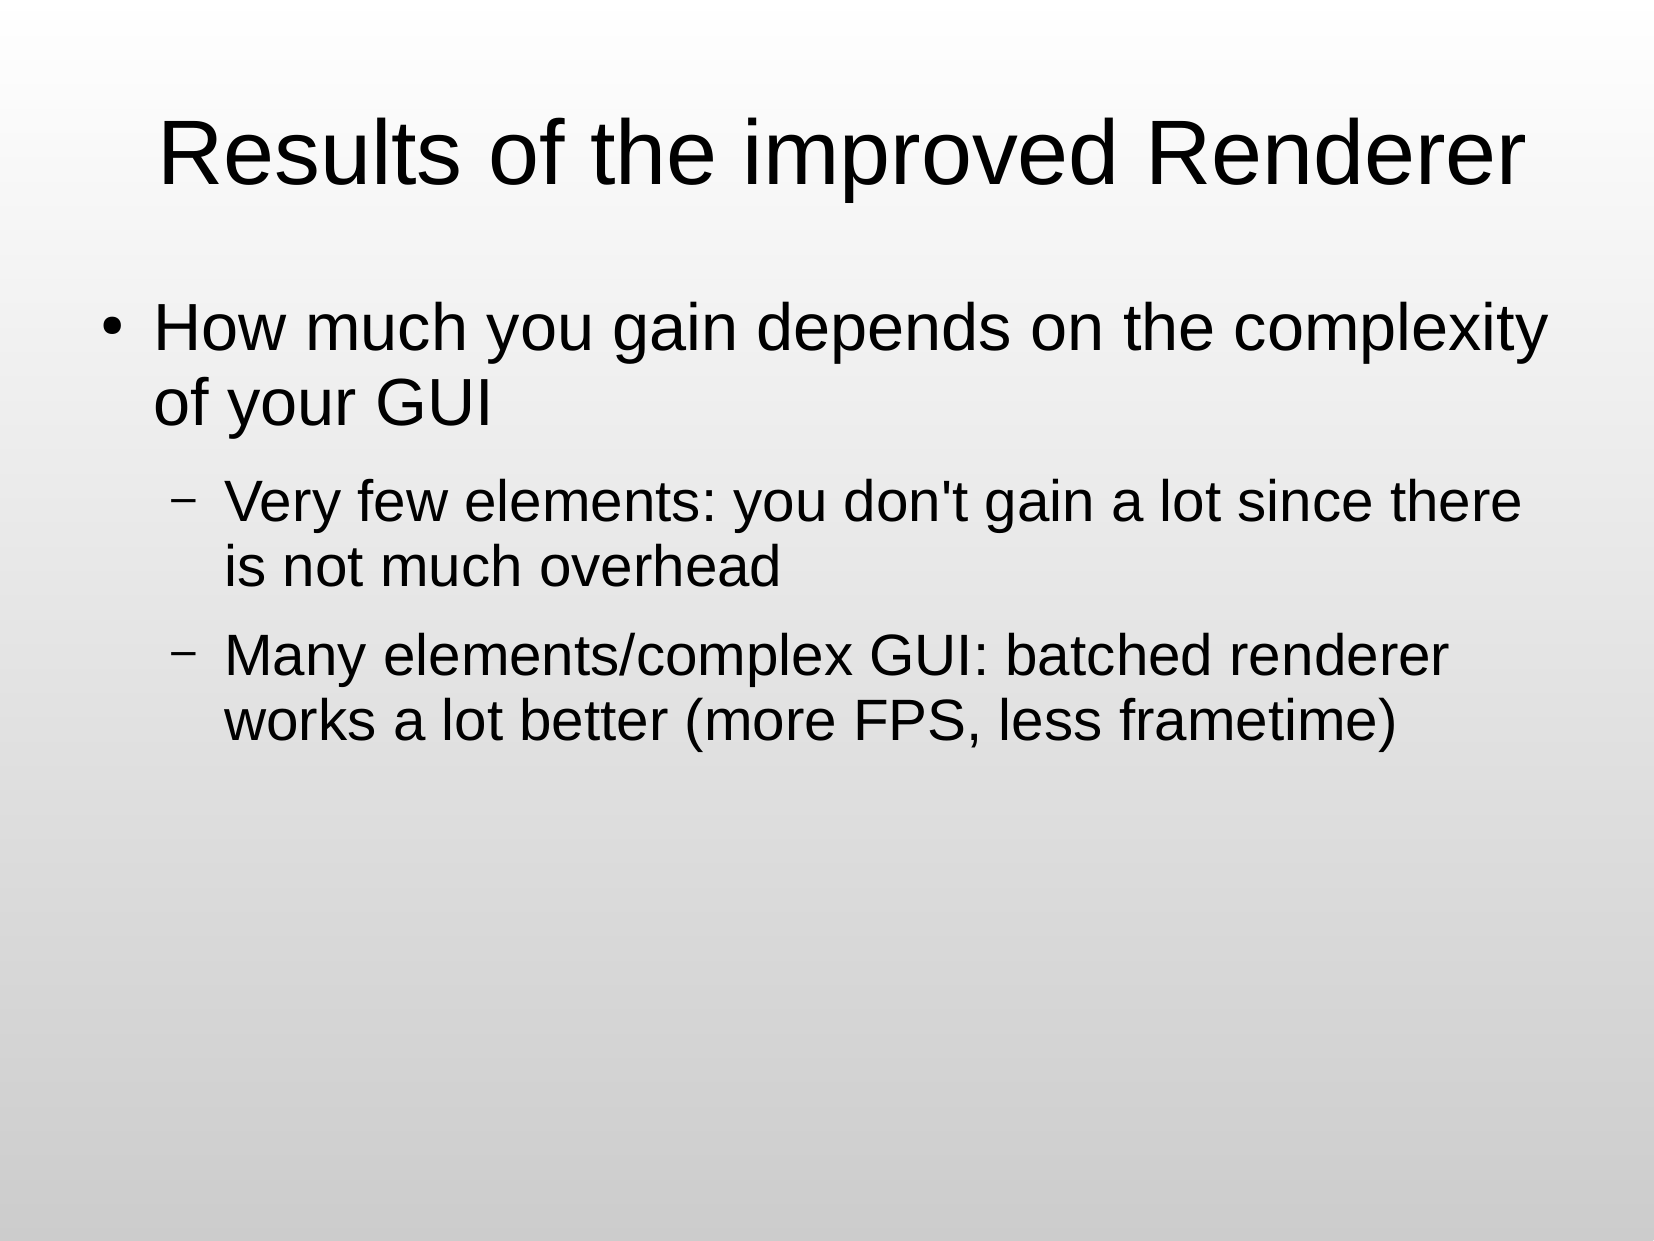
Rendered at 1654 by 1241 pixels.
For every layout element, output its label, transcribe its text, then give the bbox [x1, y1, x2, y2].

list How much you gain depends on the complexity of your GUI Very few elements: you don't gain a lot since there is not much overhead Many elements/complex GUI: batched renderer works a lot better (more FPS, less frametime) [82, 290, 1571, 1109]
title Results of the improved Renderer [82, 49, 1571, 257]
